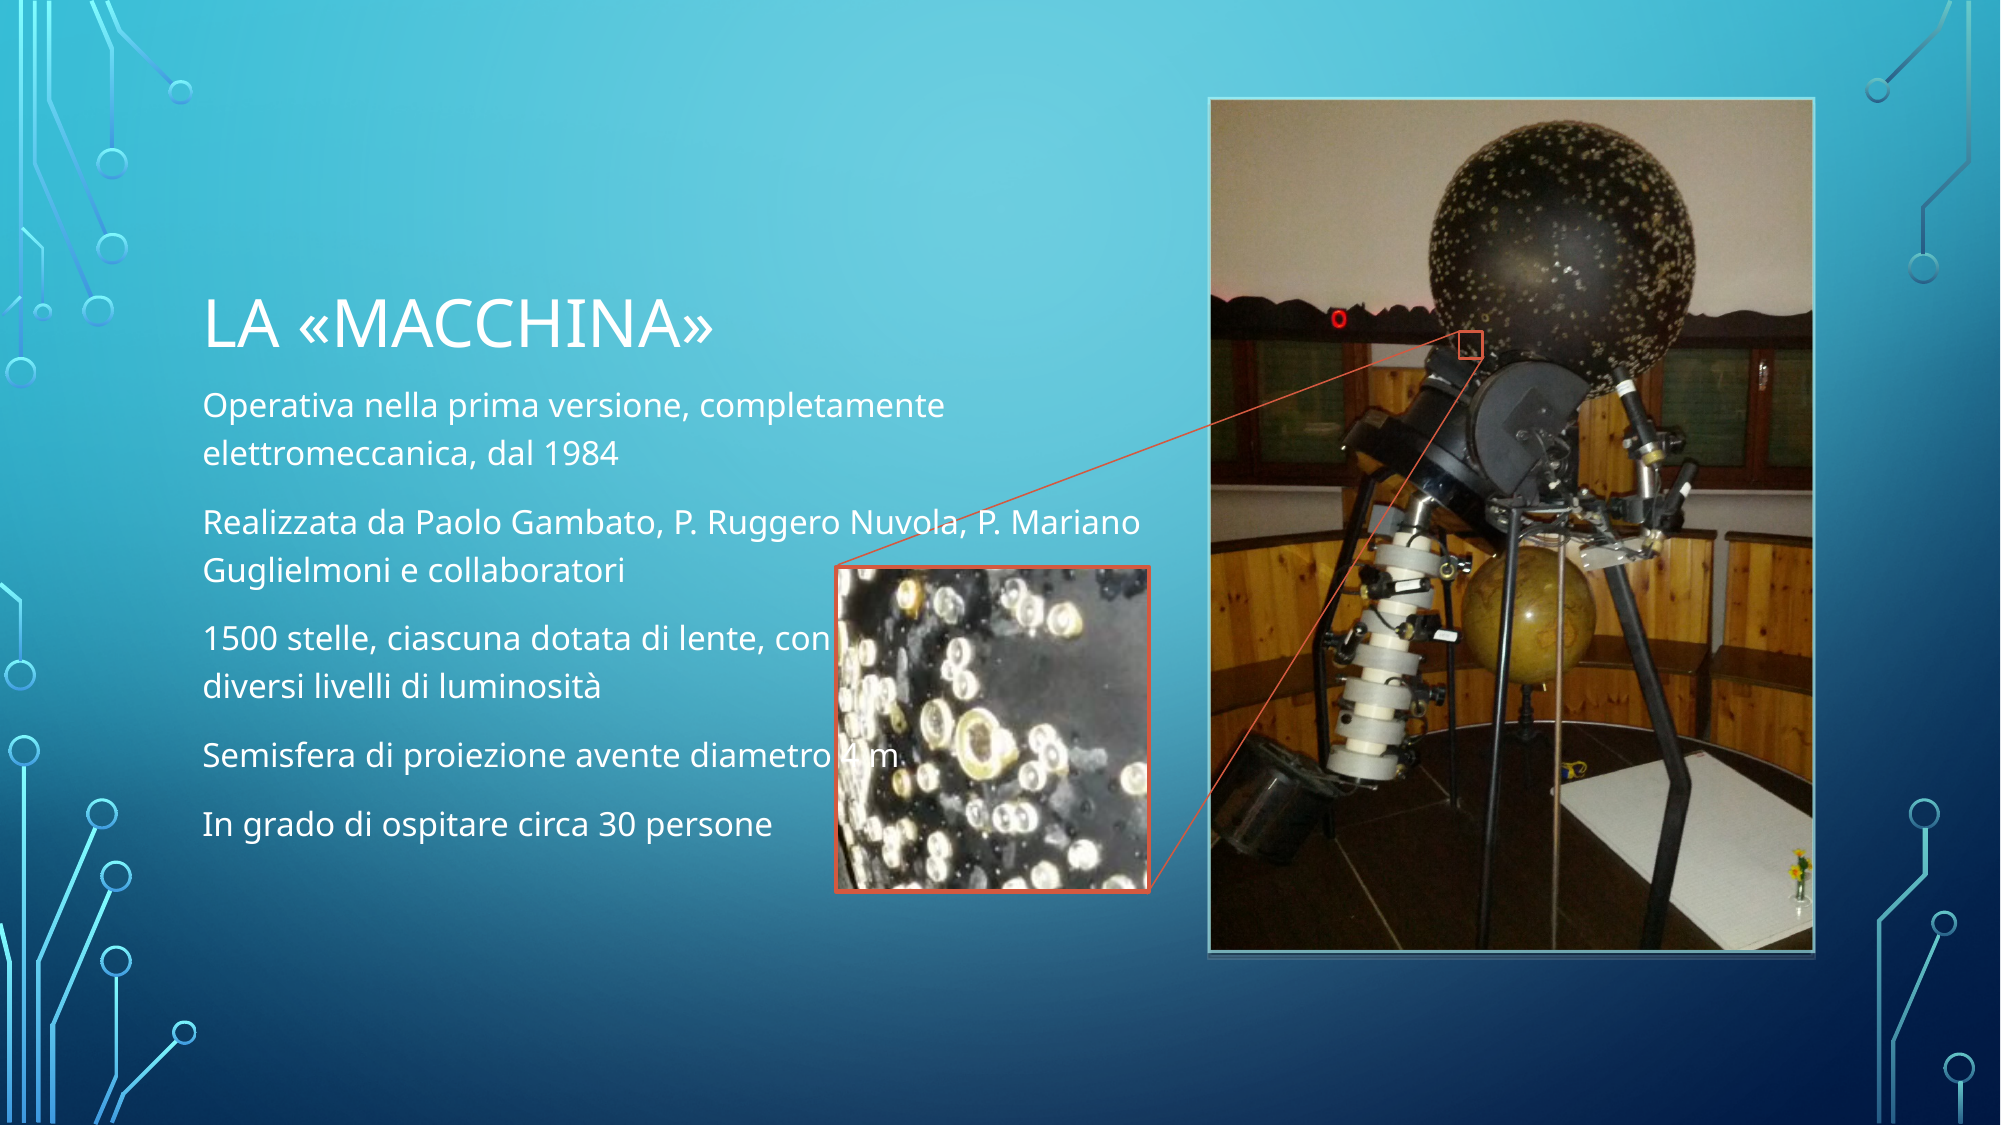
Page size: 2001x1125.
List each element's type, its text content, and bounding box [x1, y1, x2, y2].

picture [1460, 333, 1481, 357]
title La «macchina» [187, 99, 1161, 369]
picture [1210, 99, 1813, 950]
picture [1210, 333, 1480, 790]
list Operativa nella prima versione, completamente elettromeccanica, dal 1984 Realizzata da Paolo Gambato, P. Ruggero Nuvola, P. Mariano Guglielmoni e collaboratori 1500 stelle, ciascuna dotata di lente, con diversi livelli di luminosità Semisfera di proiezione avente diametro 4 m In grado di ospitare circa 30 persone [187, 369, 1161, 951]
